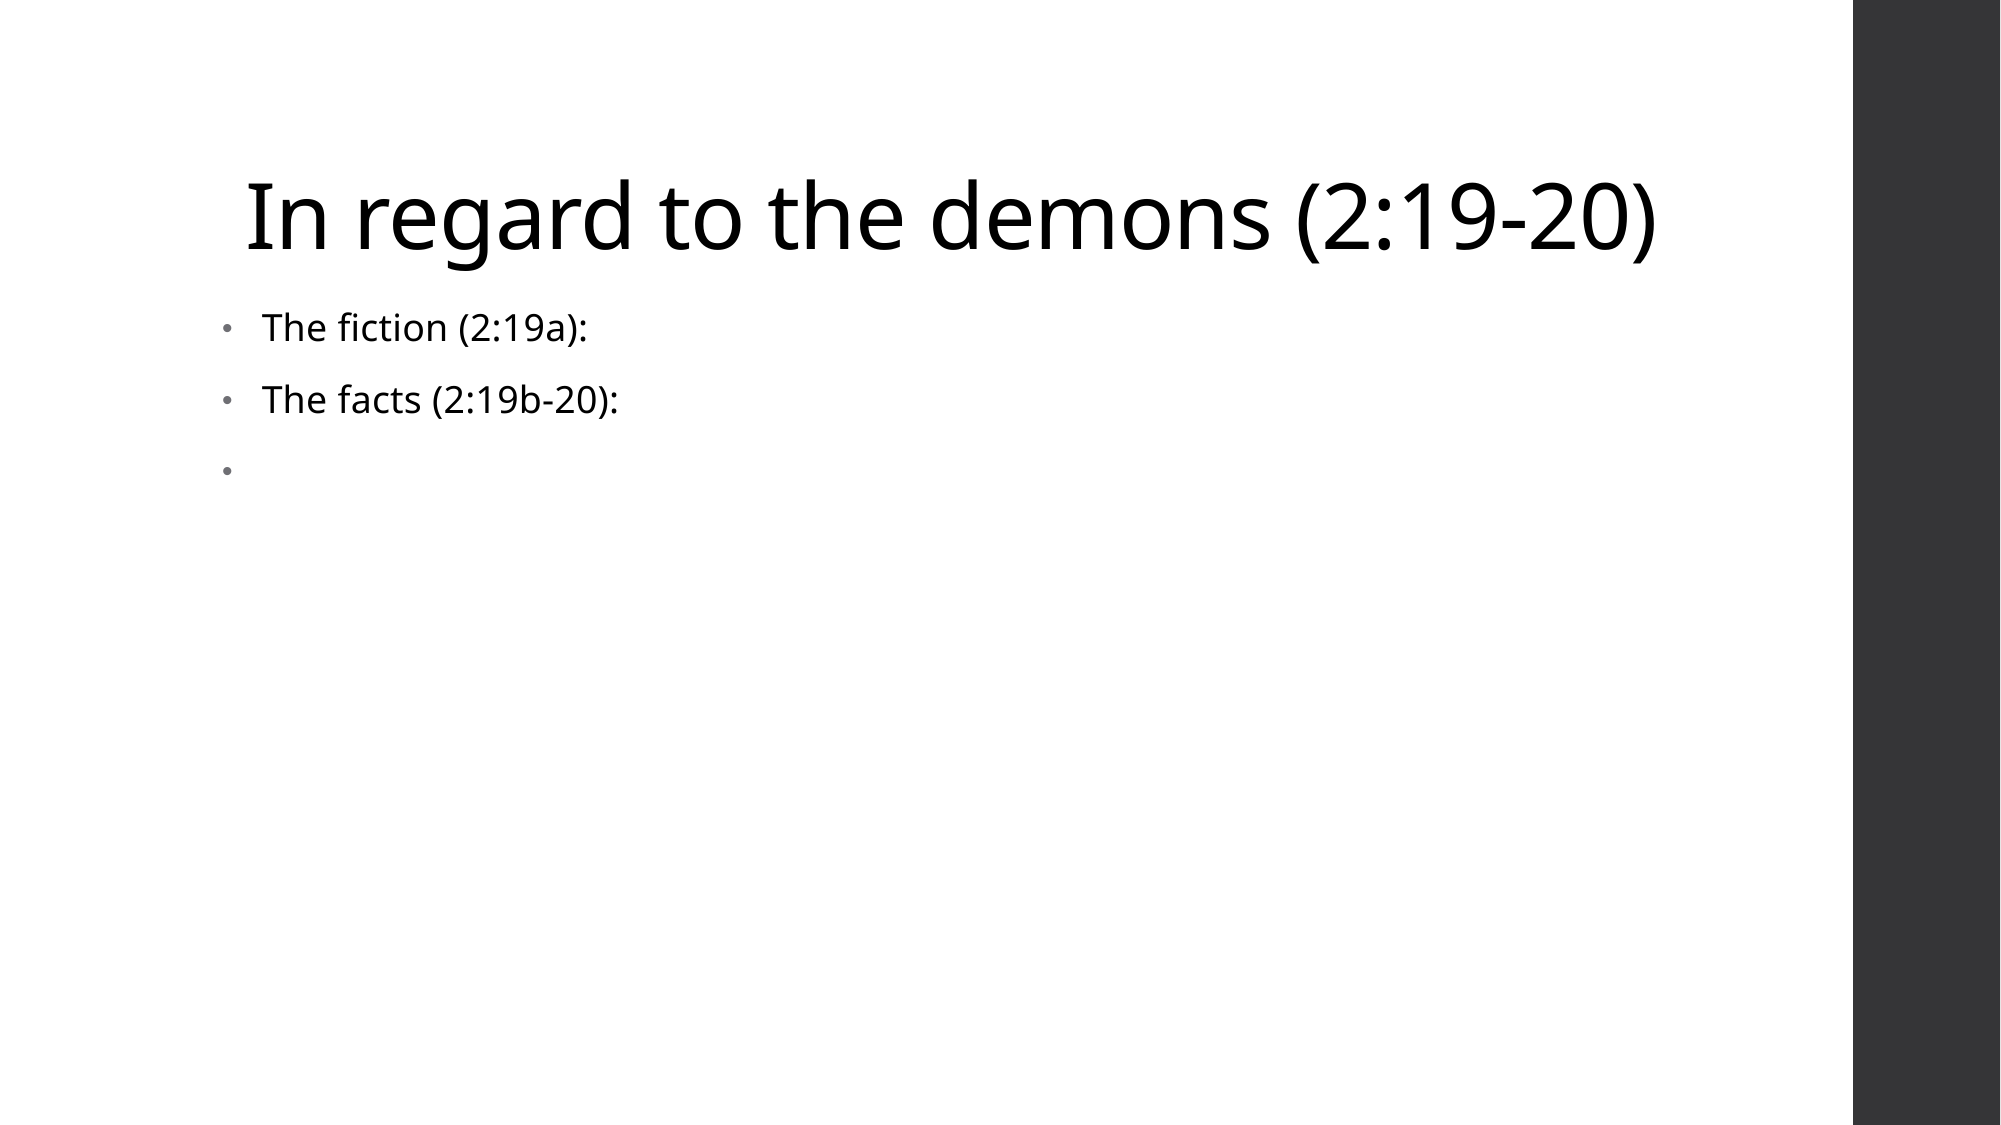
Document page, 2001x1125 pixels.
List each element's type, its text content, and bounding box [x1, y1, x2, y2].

title In regard to the demons (2:19-20) [206, 60, 1797, 278]
list The fiction (2:19a): The facts (2:19b-20): [206, 299, 1617, 1014]
